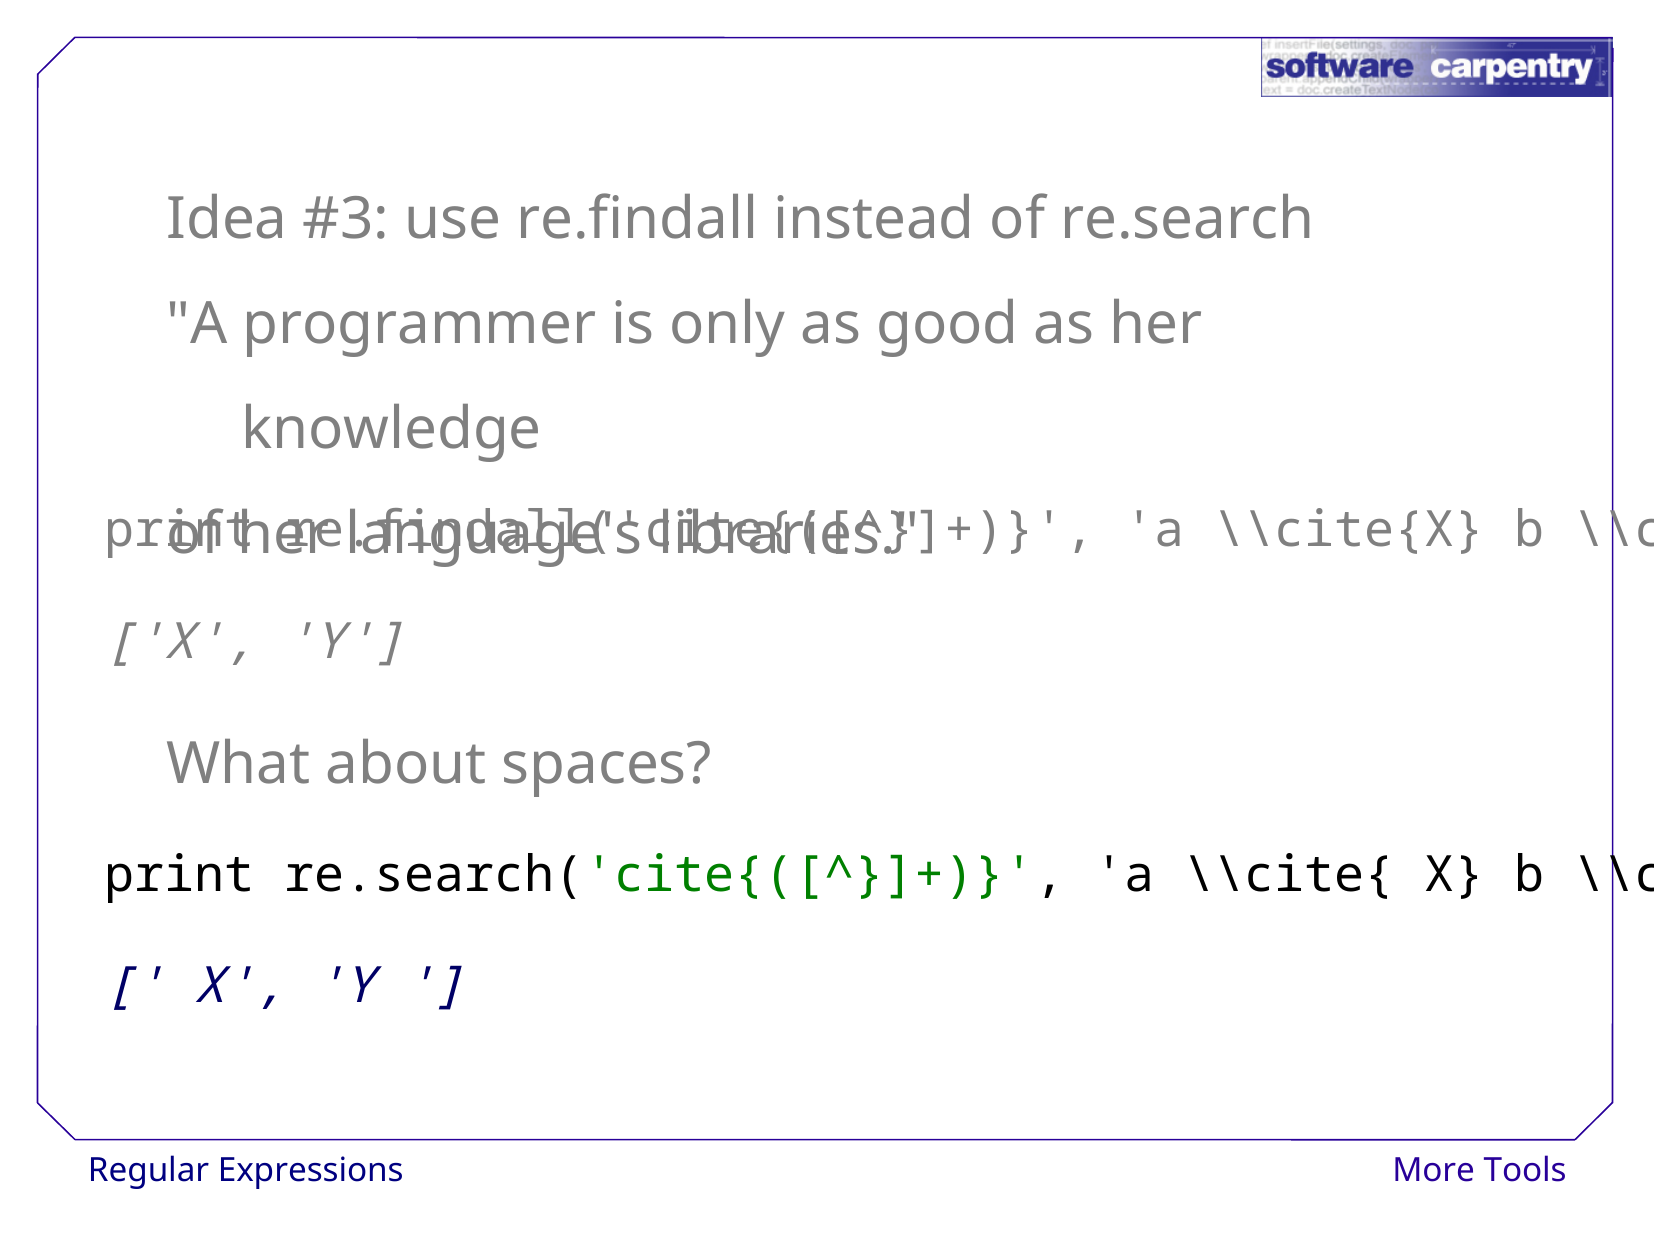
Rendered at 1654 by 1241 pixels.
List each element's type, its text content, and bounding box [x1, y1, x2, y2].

text_box Idea #3: use re.findall instead of re.search "A programmer is only as good as her knowledge of her language's libraries." [151, 137, 1530, 574]
text_box print re.search('cite{([^}]+)}', 'a \\cite{ X} b \\cite{Y } c').groups() [' X', 'Y '] [89, 839, 1511, 1028]
text_box What about spaces? [151, 682, 1530, 803]
text_box print re.findall('cite{([^}]+)}', 'a \\cite{X} b \\cite{Y} c') ['X', 'Y'] [89, 495, 1511, 683]
picture [1261, 39, 1613, 97]
